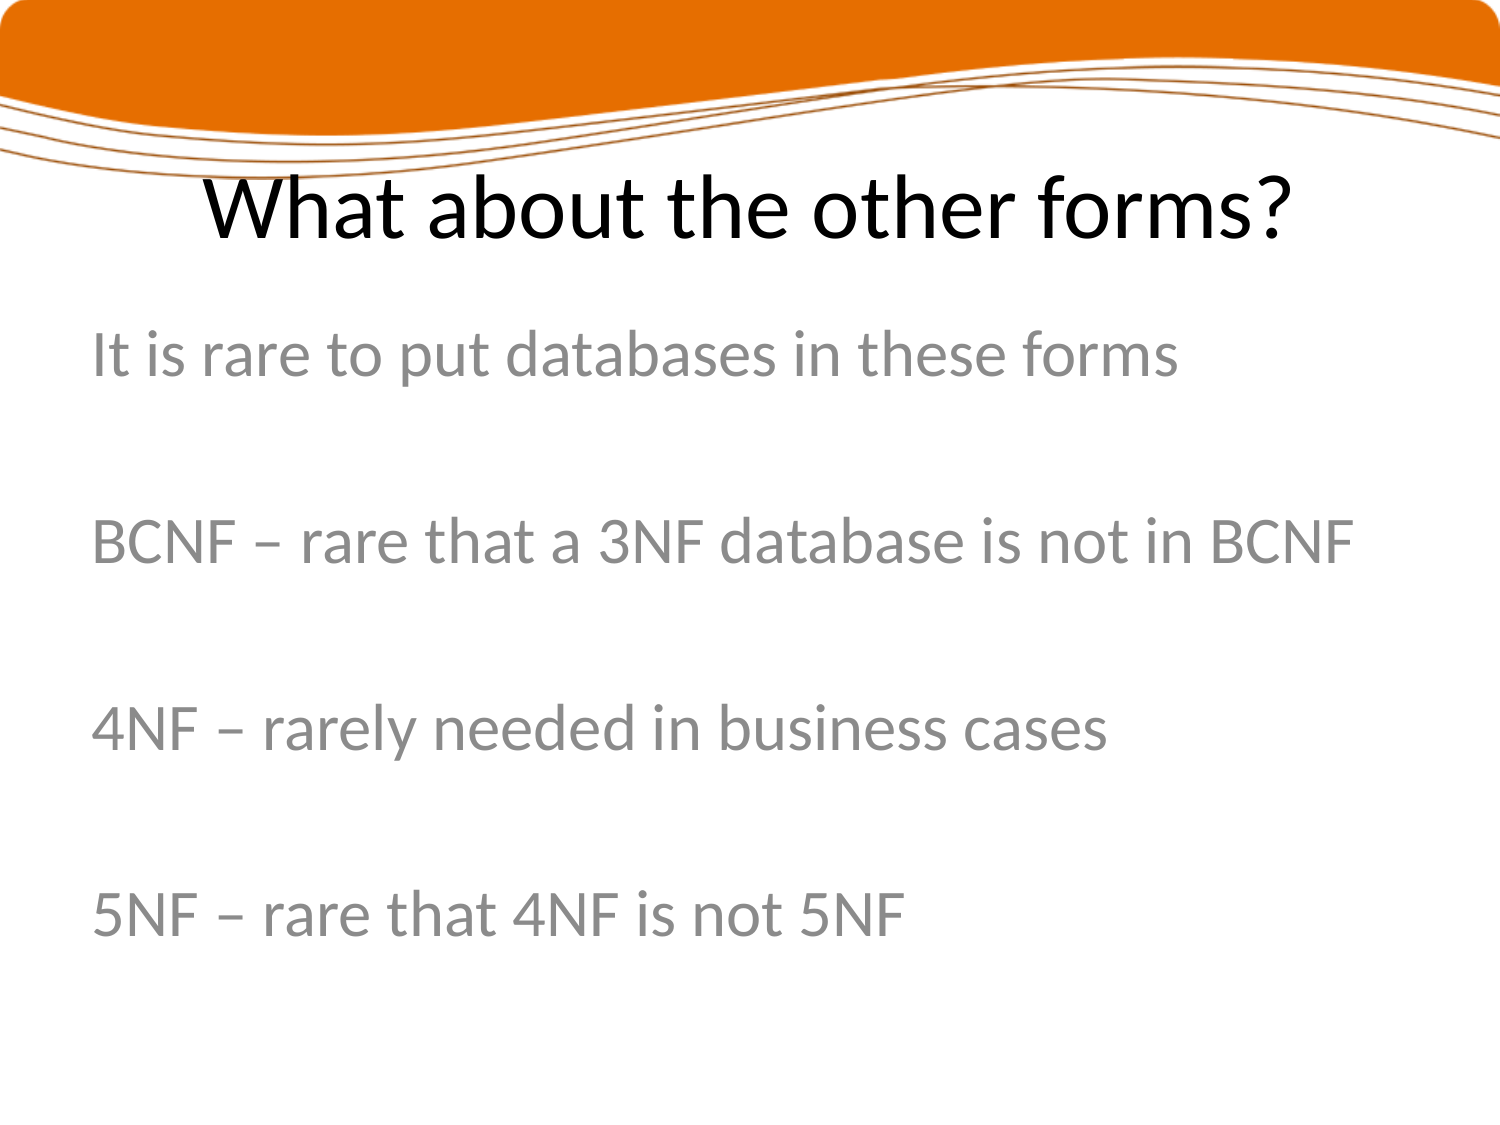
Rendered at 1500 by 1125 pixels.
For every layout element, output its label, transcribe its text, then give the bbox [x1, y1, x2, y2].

picture [0, 0, 1500, 180]
text_box It is rare to put databases in these forms BCNF – rare that a 3NF database is not in BCNF 4NF – rarely needed in business cases 5NF – rare that 4NF is not 5NF [76, 302, 1436, 1012]
title What about the other forms? [75, 125, 1425, 279]
